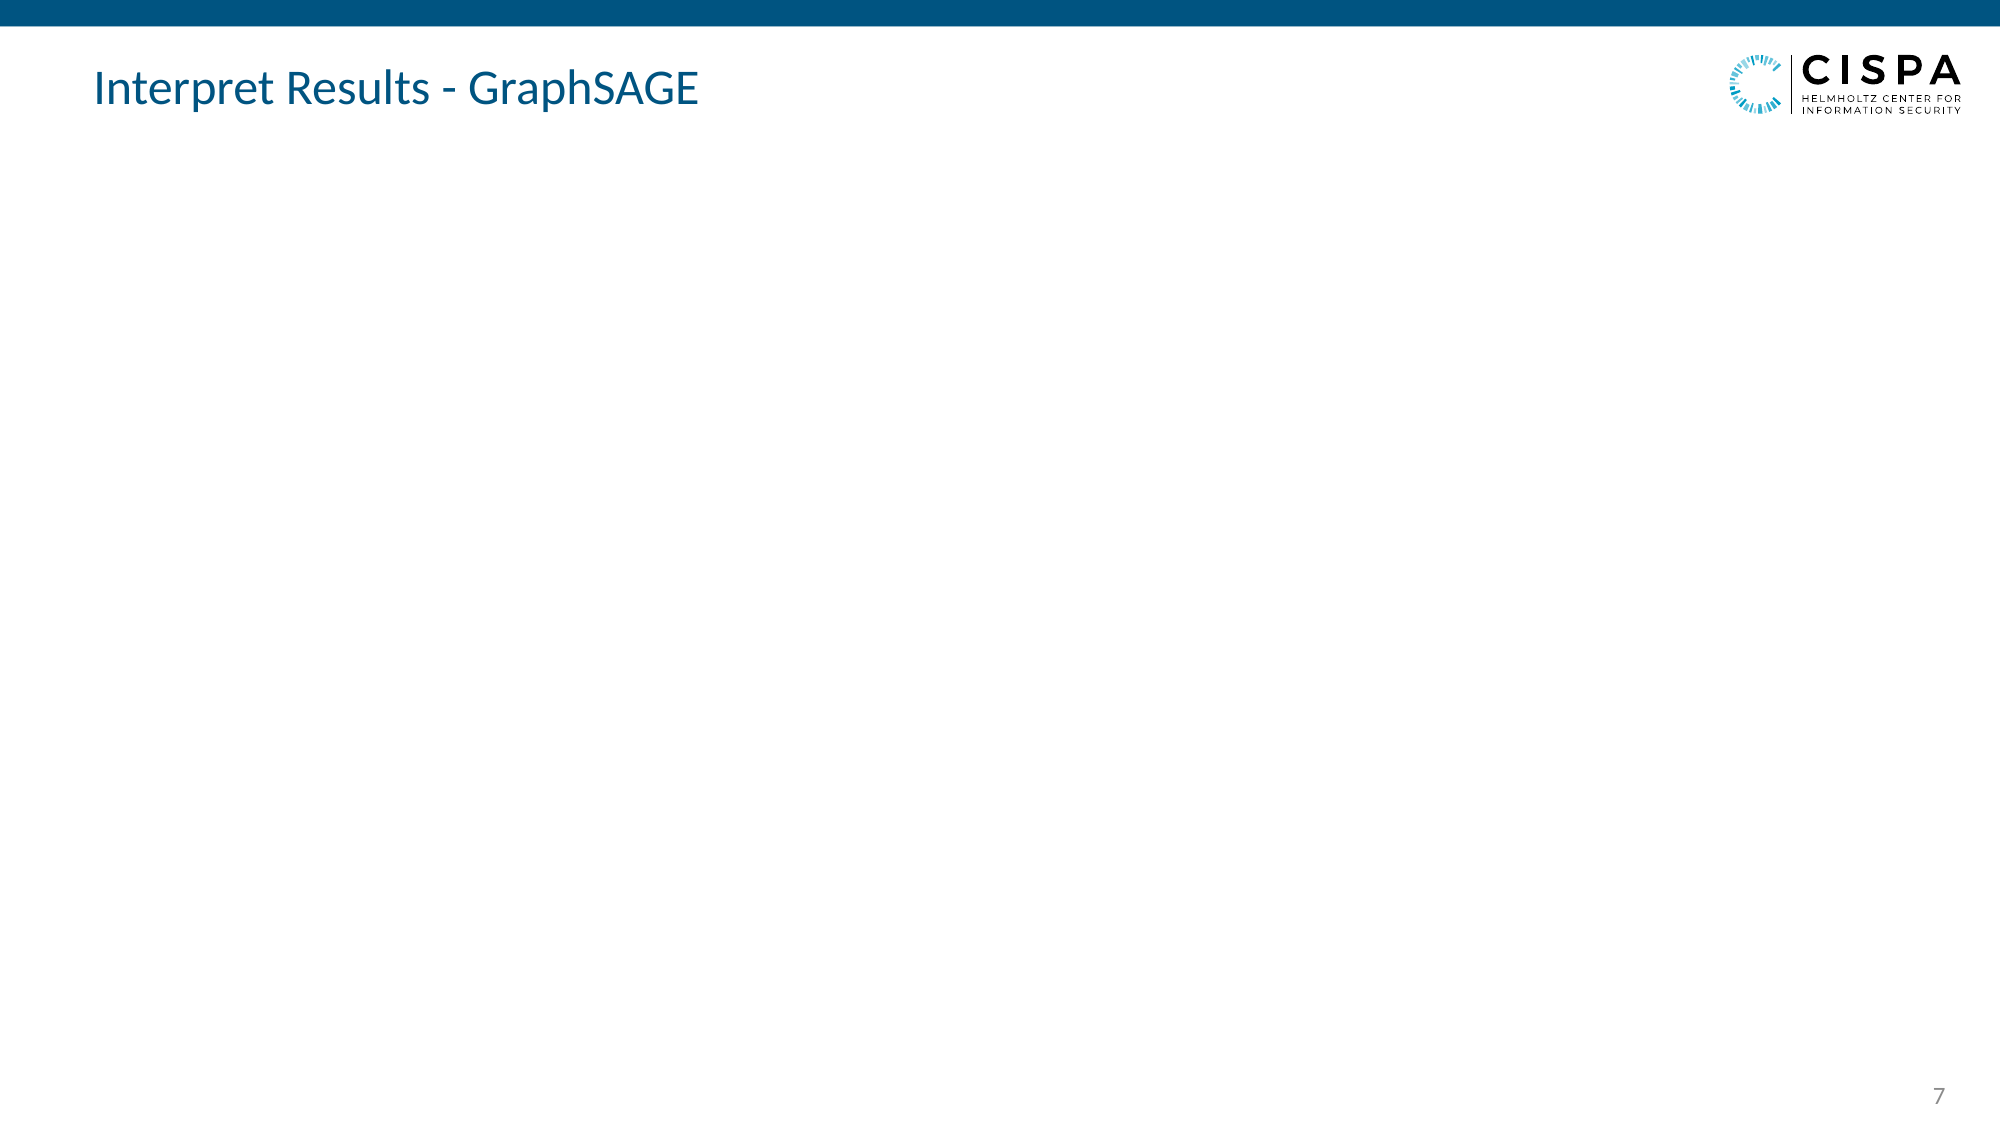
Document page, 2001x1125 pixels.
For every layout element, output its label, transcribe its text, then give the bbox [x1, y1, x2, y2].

title Interpret Results - GraphSAGE [78, 38, 1699, 131]
slide_number <number> [1870, 1065, 1961, 1125]
